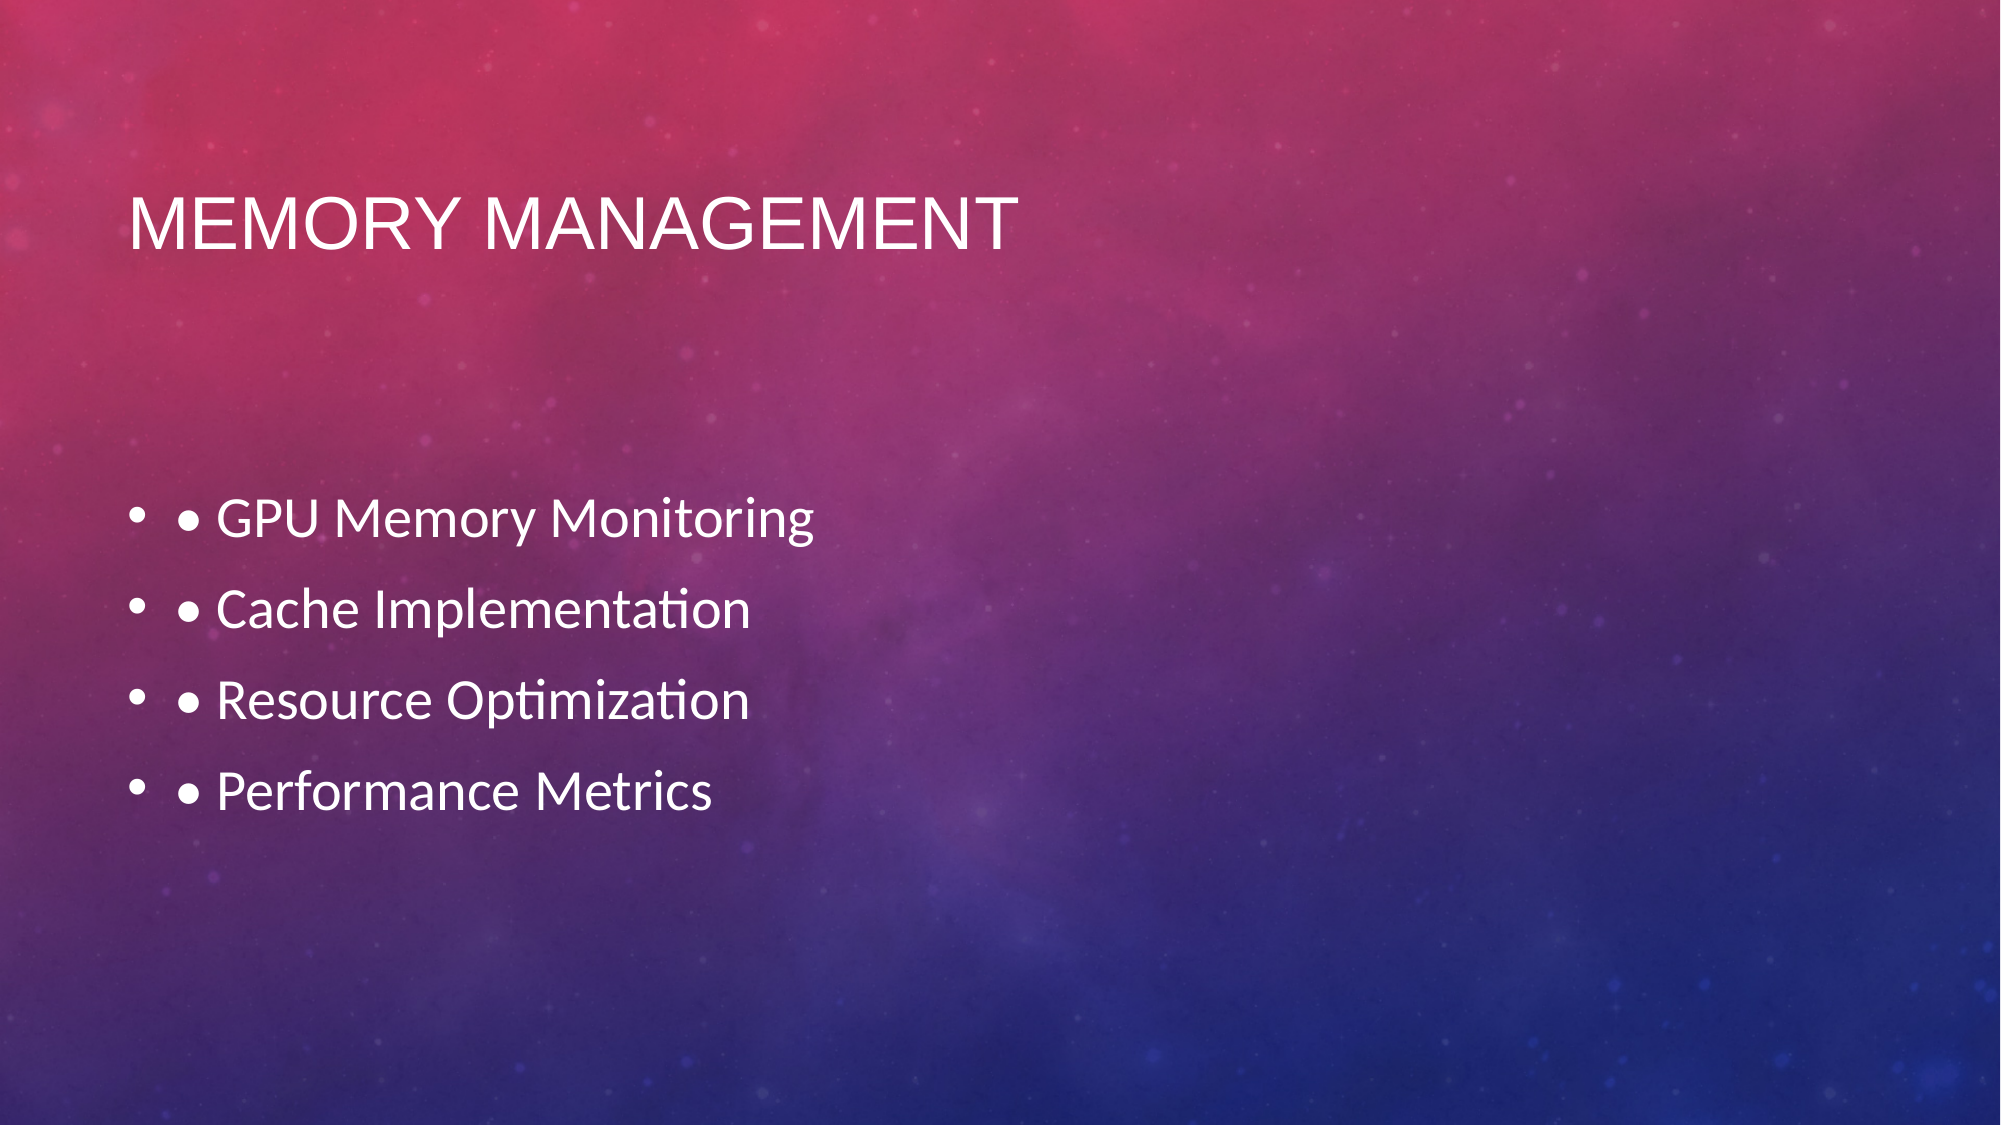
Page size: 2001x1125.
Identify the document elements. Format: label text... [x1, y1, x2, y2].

picture [0, 0, 2001, 1125]
list • GPU Memory Monitoring • Cache Implementation • Resource Optimization • Performance Metrics [112, 351, 1775, 950]
title Memory Management [112, 99, 1775, 339]
